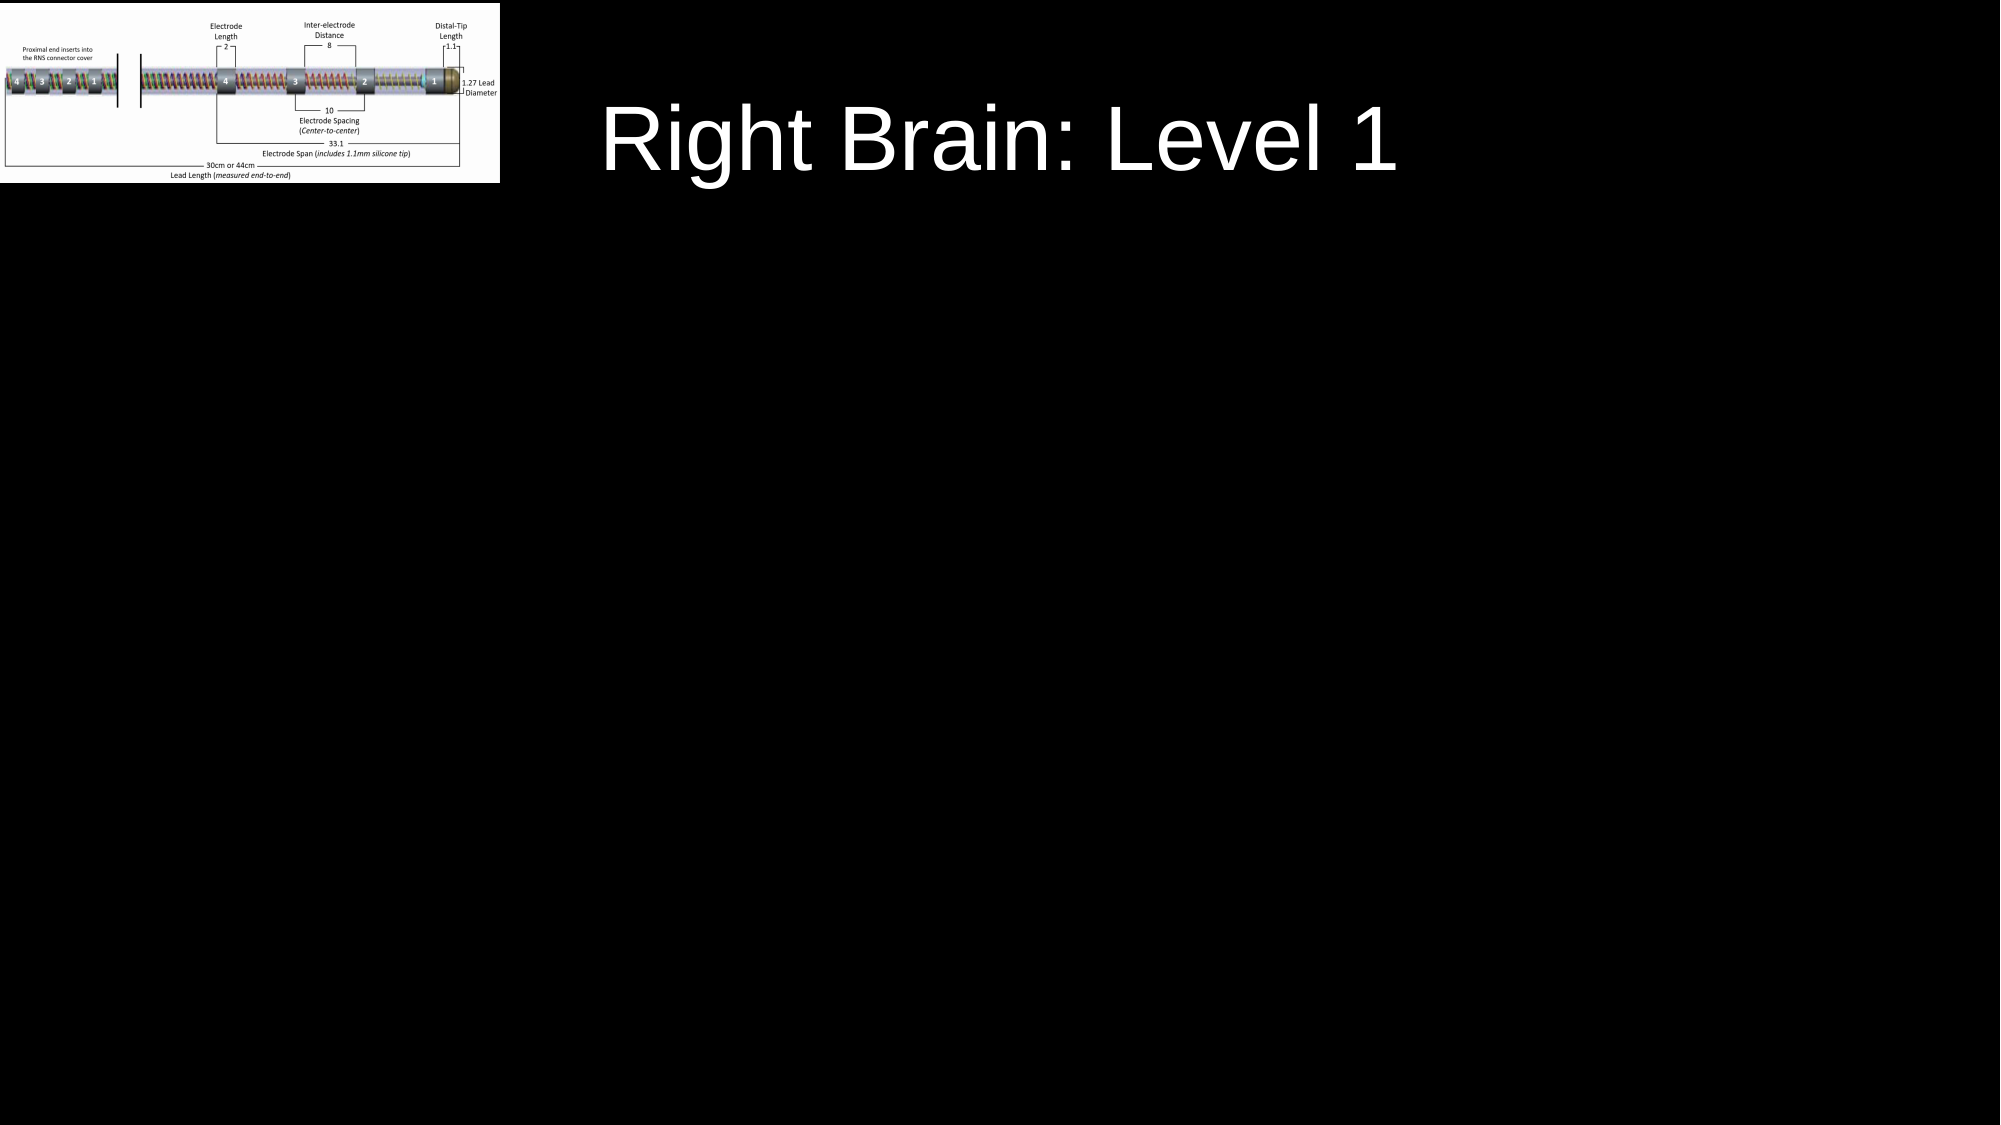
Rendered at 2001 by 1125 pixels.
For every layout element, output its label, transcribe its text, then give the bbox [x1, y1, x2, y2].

title Right Brain: Level 1 [99, 44, 1900, 233]
picture [0, 3, 500, 183]
